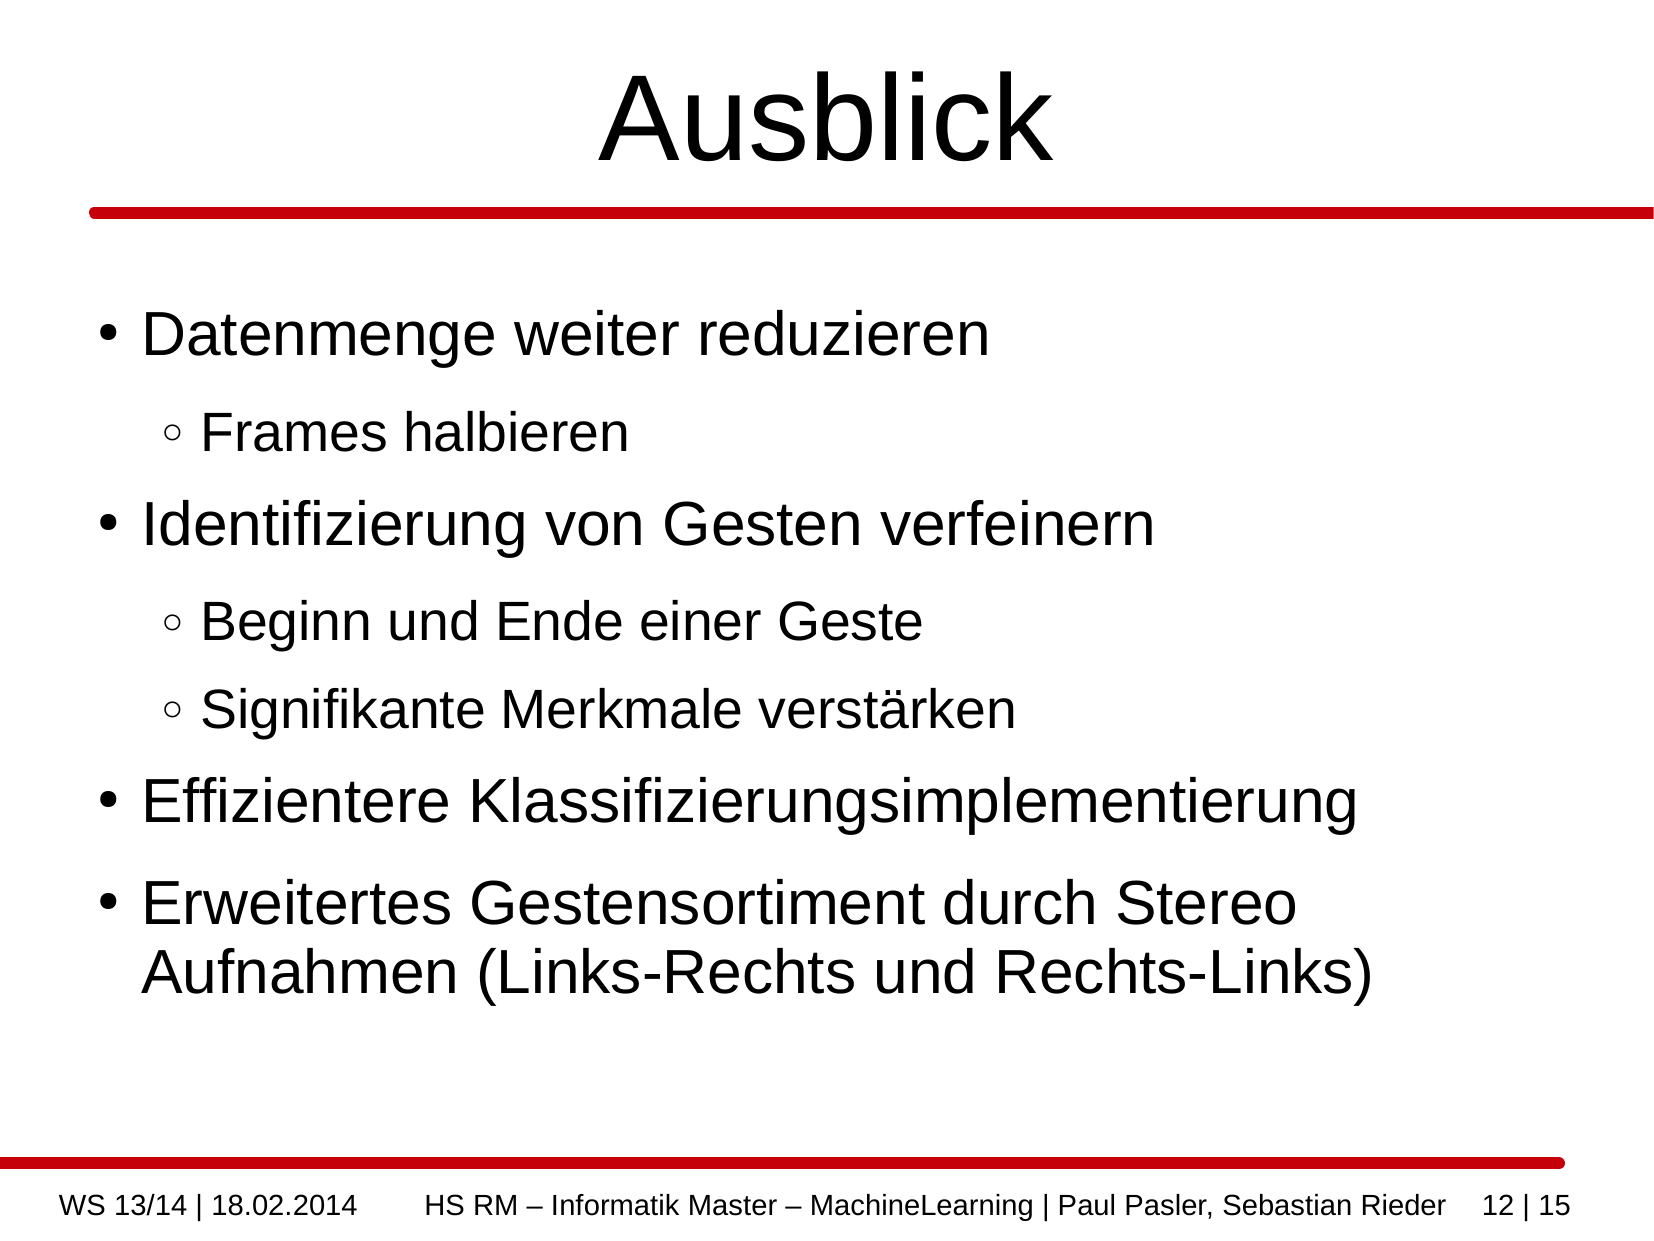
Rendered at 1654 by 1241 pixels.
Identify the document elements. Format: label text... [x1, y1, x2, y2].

title Ausblick [82, 47, 1571, 189]
list Datenmenge weiter reduzieren Frames halbieren Identifizierung von Gesten verfeinern Beginn und Ende einer Geste Signifikante Merkmale verstärken Effizientere Klassifizierungsimplementierung Erweitertes Gestensortiment durch Stereo Aufnahmen (Links-Rechts und Rechts-Links) [82, 299, 1571, 1019]
